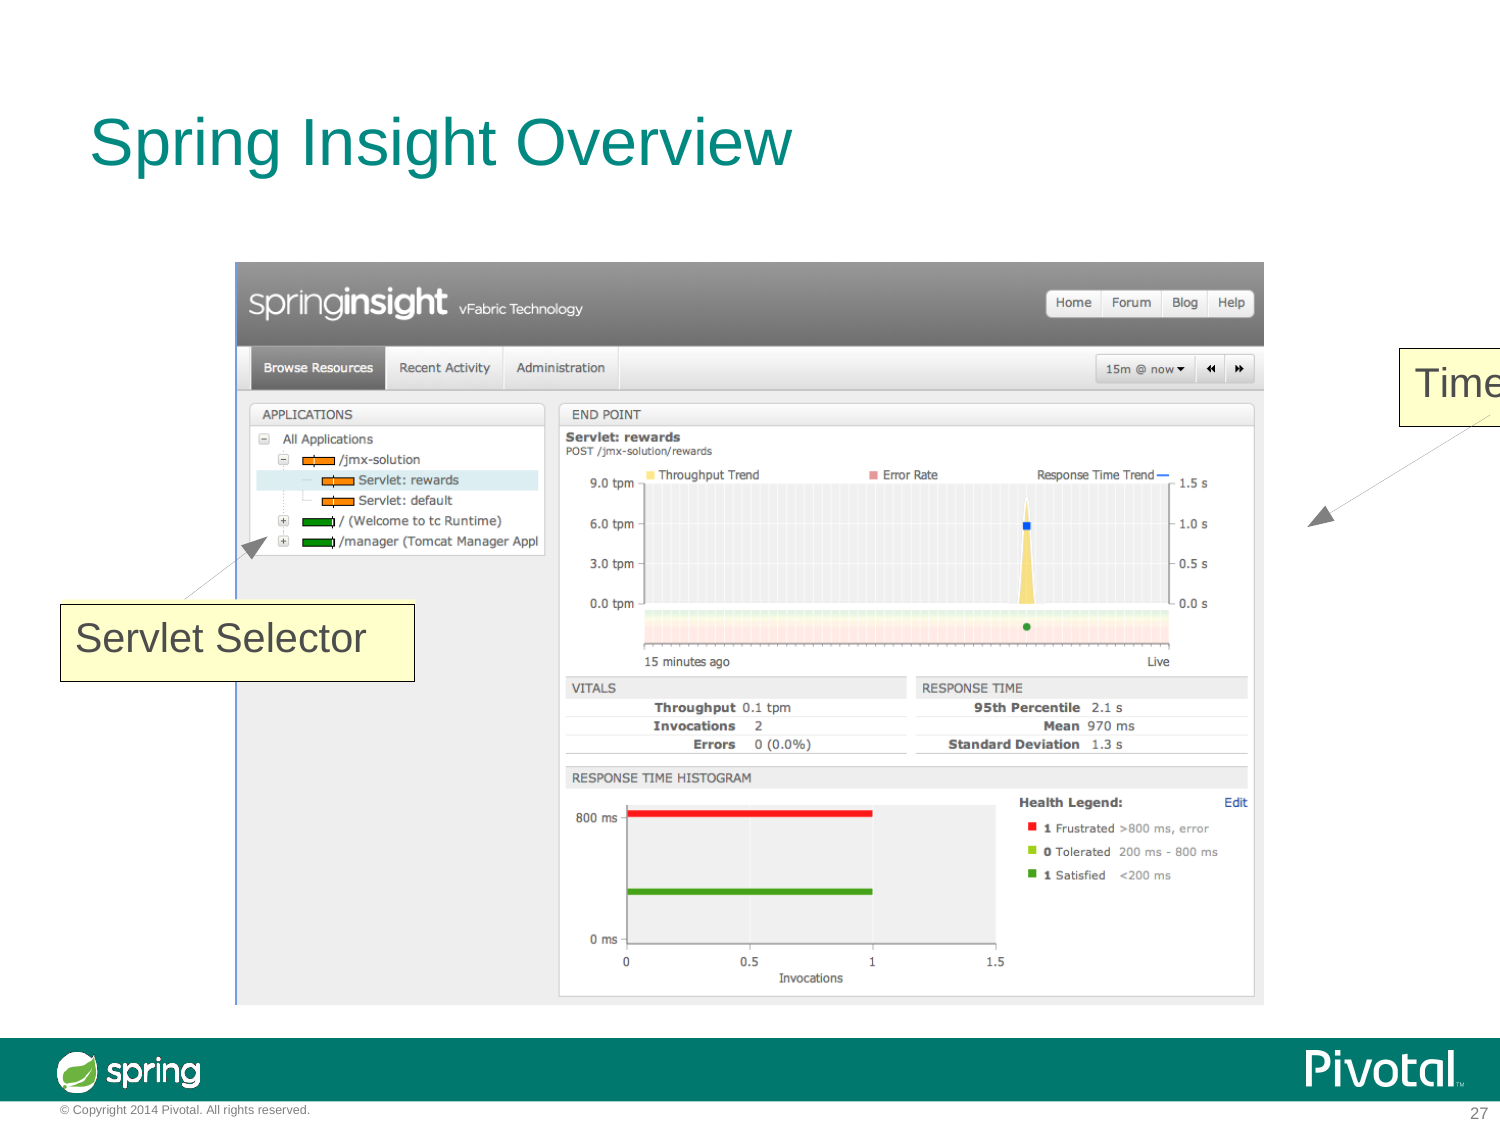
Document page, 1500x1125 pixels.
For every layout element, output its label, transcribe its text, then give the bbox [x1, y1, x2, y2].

title Spring Insight Overview [75, 45, 1426, 233]
picture [1306, 1050, 1464, 1087]
text_box Timeline [1399, 348, 1500, 427]
text_box Servlet Selector [61, 599, 416, 677]
text_box Servlet Selector [60, 604, 415, 682]
picture [235, 262, 1264, 1005]
picture [32, 1041, 210, 1103]
